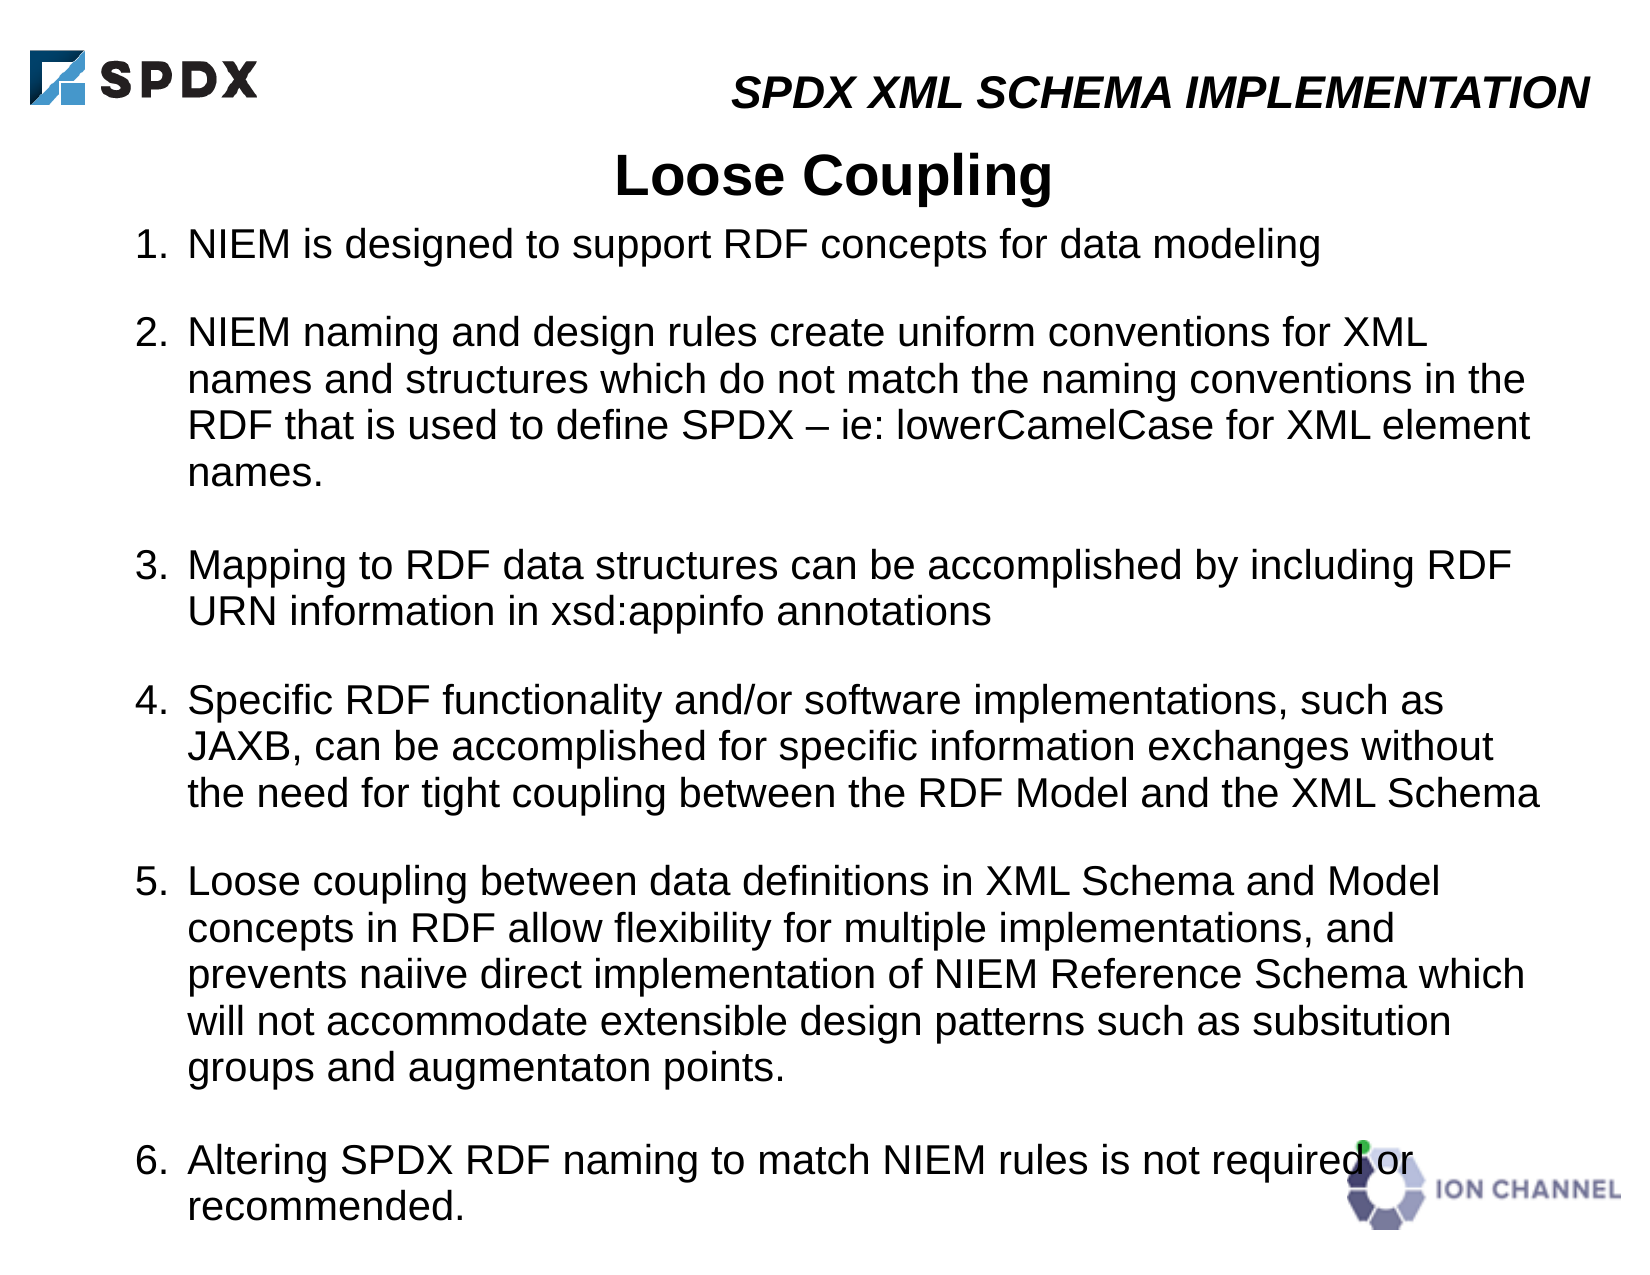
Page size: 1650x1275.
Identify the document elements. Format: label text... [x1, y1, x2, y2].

picture [1347, 1140, 1621, 1231]
text_box Loose Coupling [600, 134, 1070, 205]
text_box SPDX XML SCHEMA IMPLEMENTATION [690, 59, 1606, 121]
text_box NIEM is designed to support RDF concepts for data modeling NIEM naming and design rules create uniform conventions for XML names and structures which do not match the naming conventions in the RDF that is used to define SPDX – ie: lowerCamelCase for XML element names. Mapping to RDF data structures can be accomplished by including RDF URN information in xsd:appinfo annotations Specific RDF functionality and/or software implementations, such as JAXB, can be accomplished for specific information exchanges without the need for tight coupling between the RDF Model and the XML Schema Loose coupling between data definitions in XML Schema and Model concepts in RDF allow flexibility for multiple implementations, and prevents naiive direct implementation of NIEM Reference Schema which will not accommodate extensible design patterns such as subsitution groups and augmentaton points. Altering SPDX RDF naming to match NIEM rules is not required or recommended. [120, 213, 1561, 1081]
picture [30, 29, 257, 105]
picture [1347, 1154, 1358, 1172]
